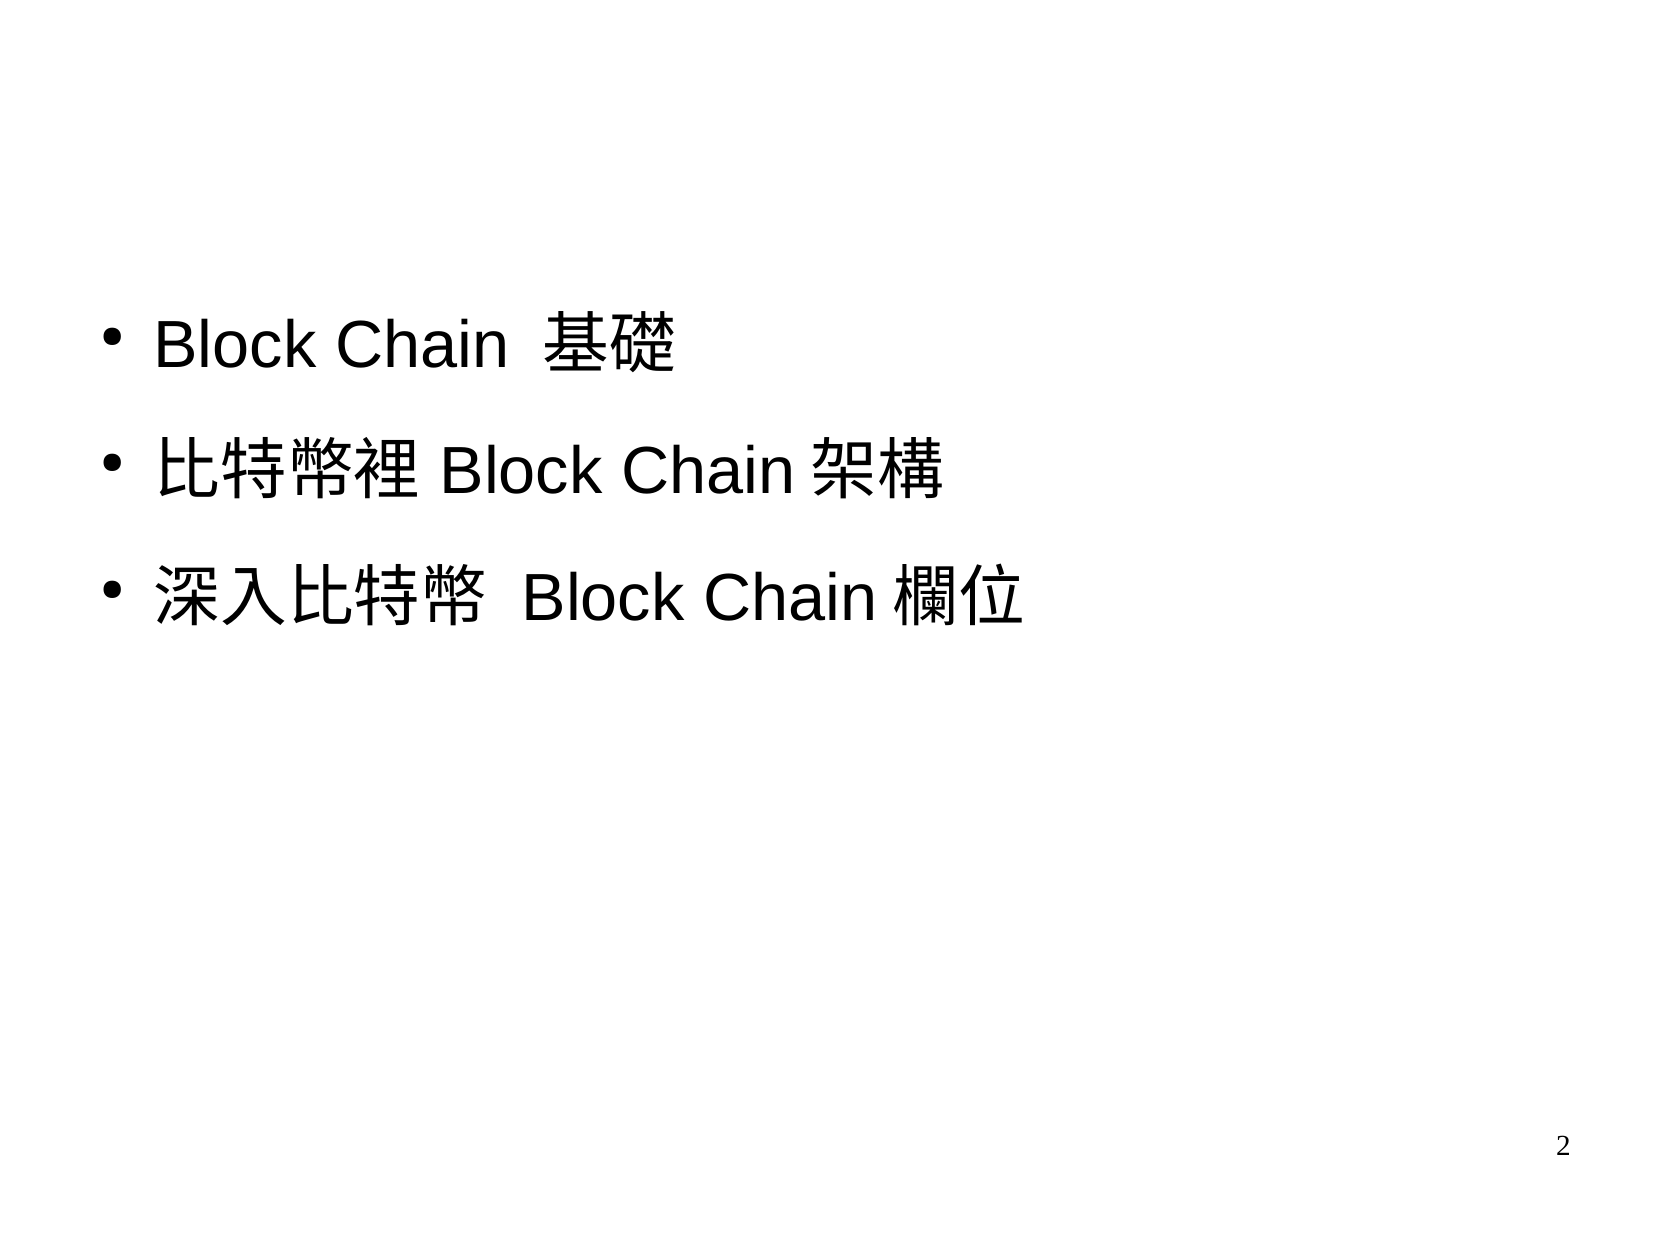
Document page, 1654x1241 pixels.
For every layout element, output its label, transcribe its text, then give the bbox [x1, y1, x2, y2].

list Block Chain 基礎 比特幣裡Block Chain架構 深入比特幣 Block Chain欄位 [82, 290, 1571, 1010]
